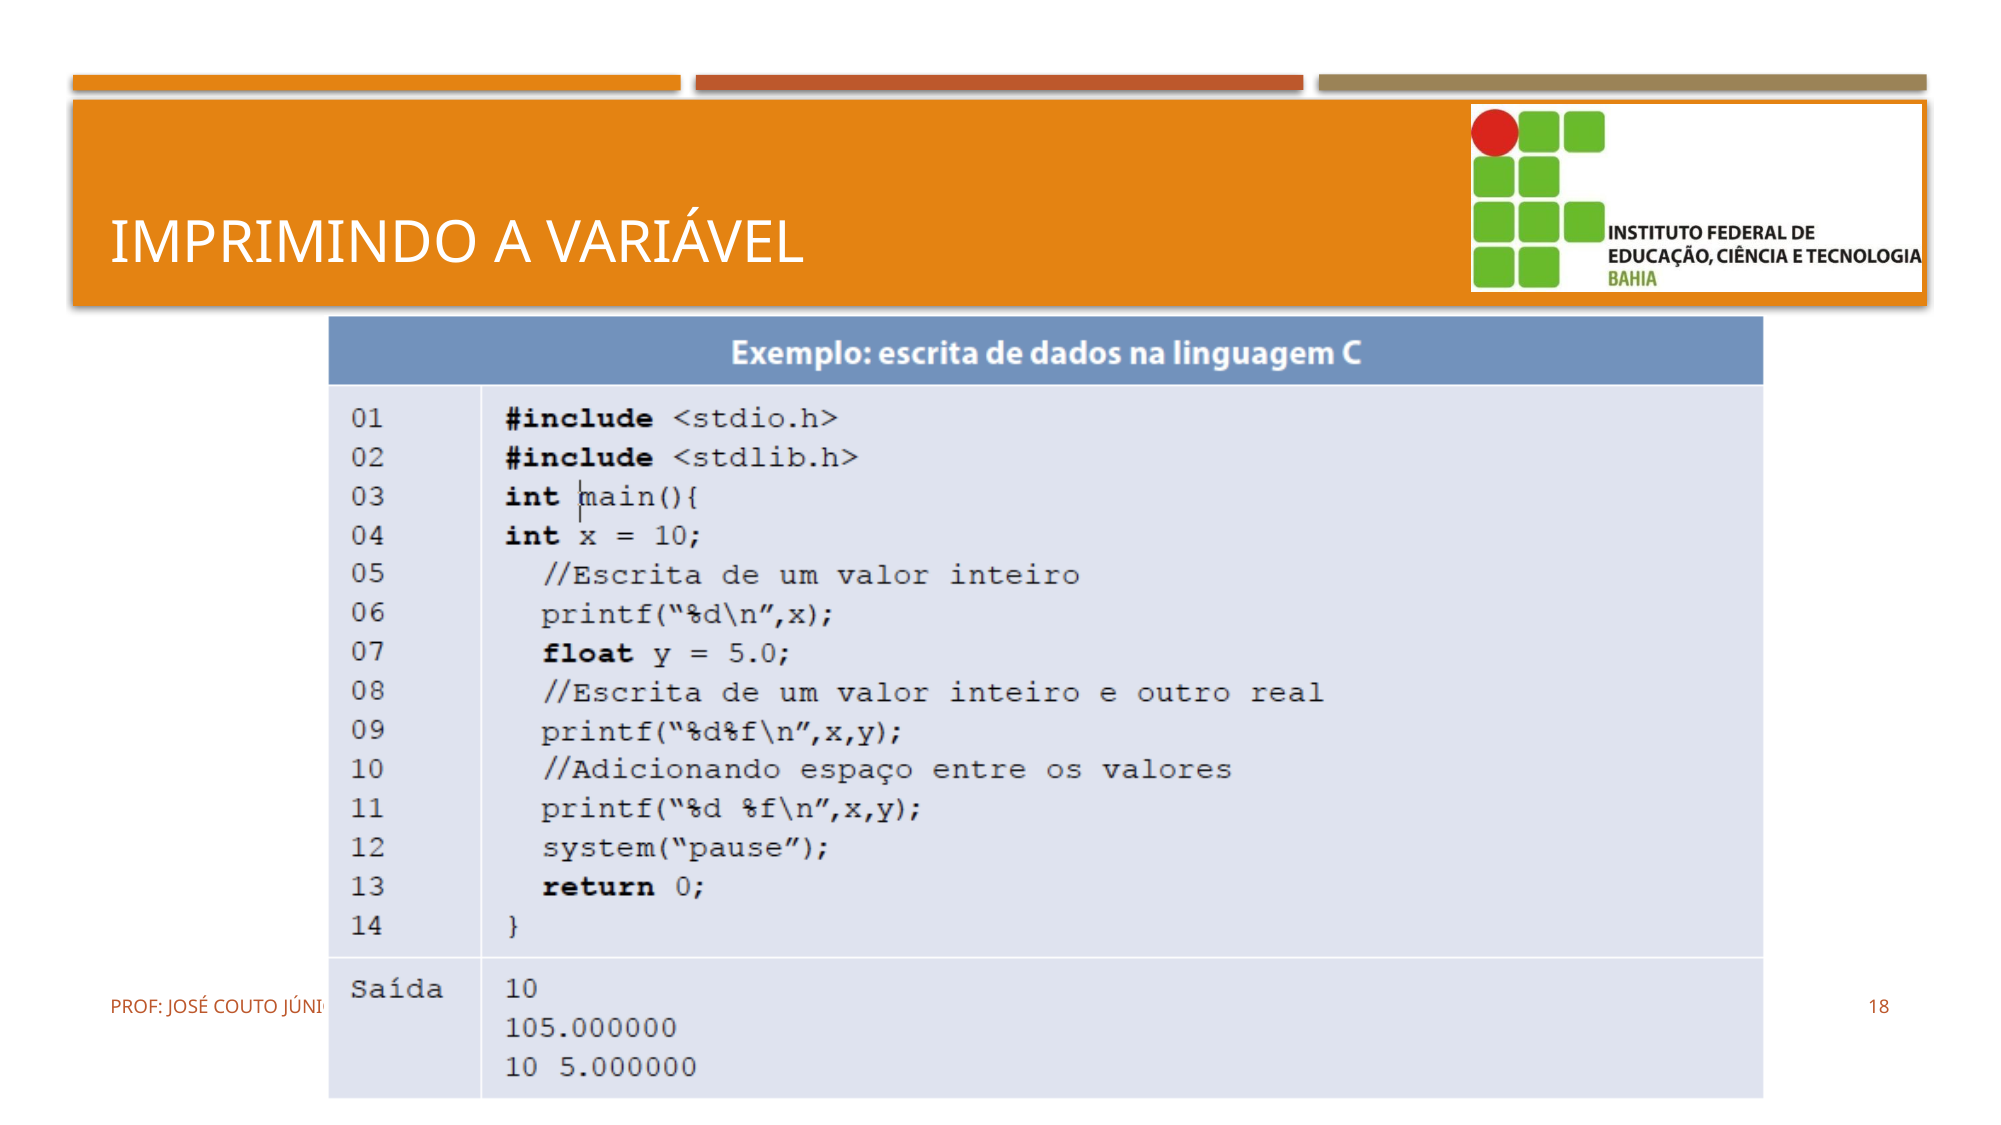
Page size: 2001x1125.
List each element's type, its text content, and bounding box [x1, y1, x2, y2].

picture [324, 315, 1767, 1107]
title Imprimindo a variável [95, 119, 1471, 282]
footer Prof: José Couto Júnior [95, 976, 324, 1037]
picture [1471, 104, 1922, 292]
